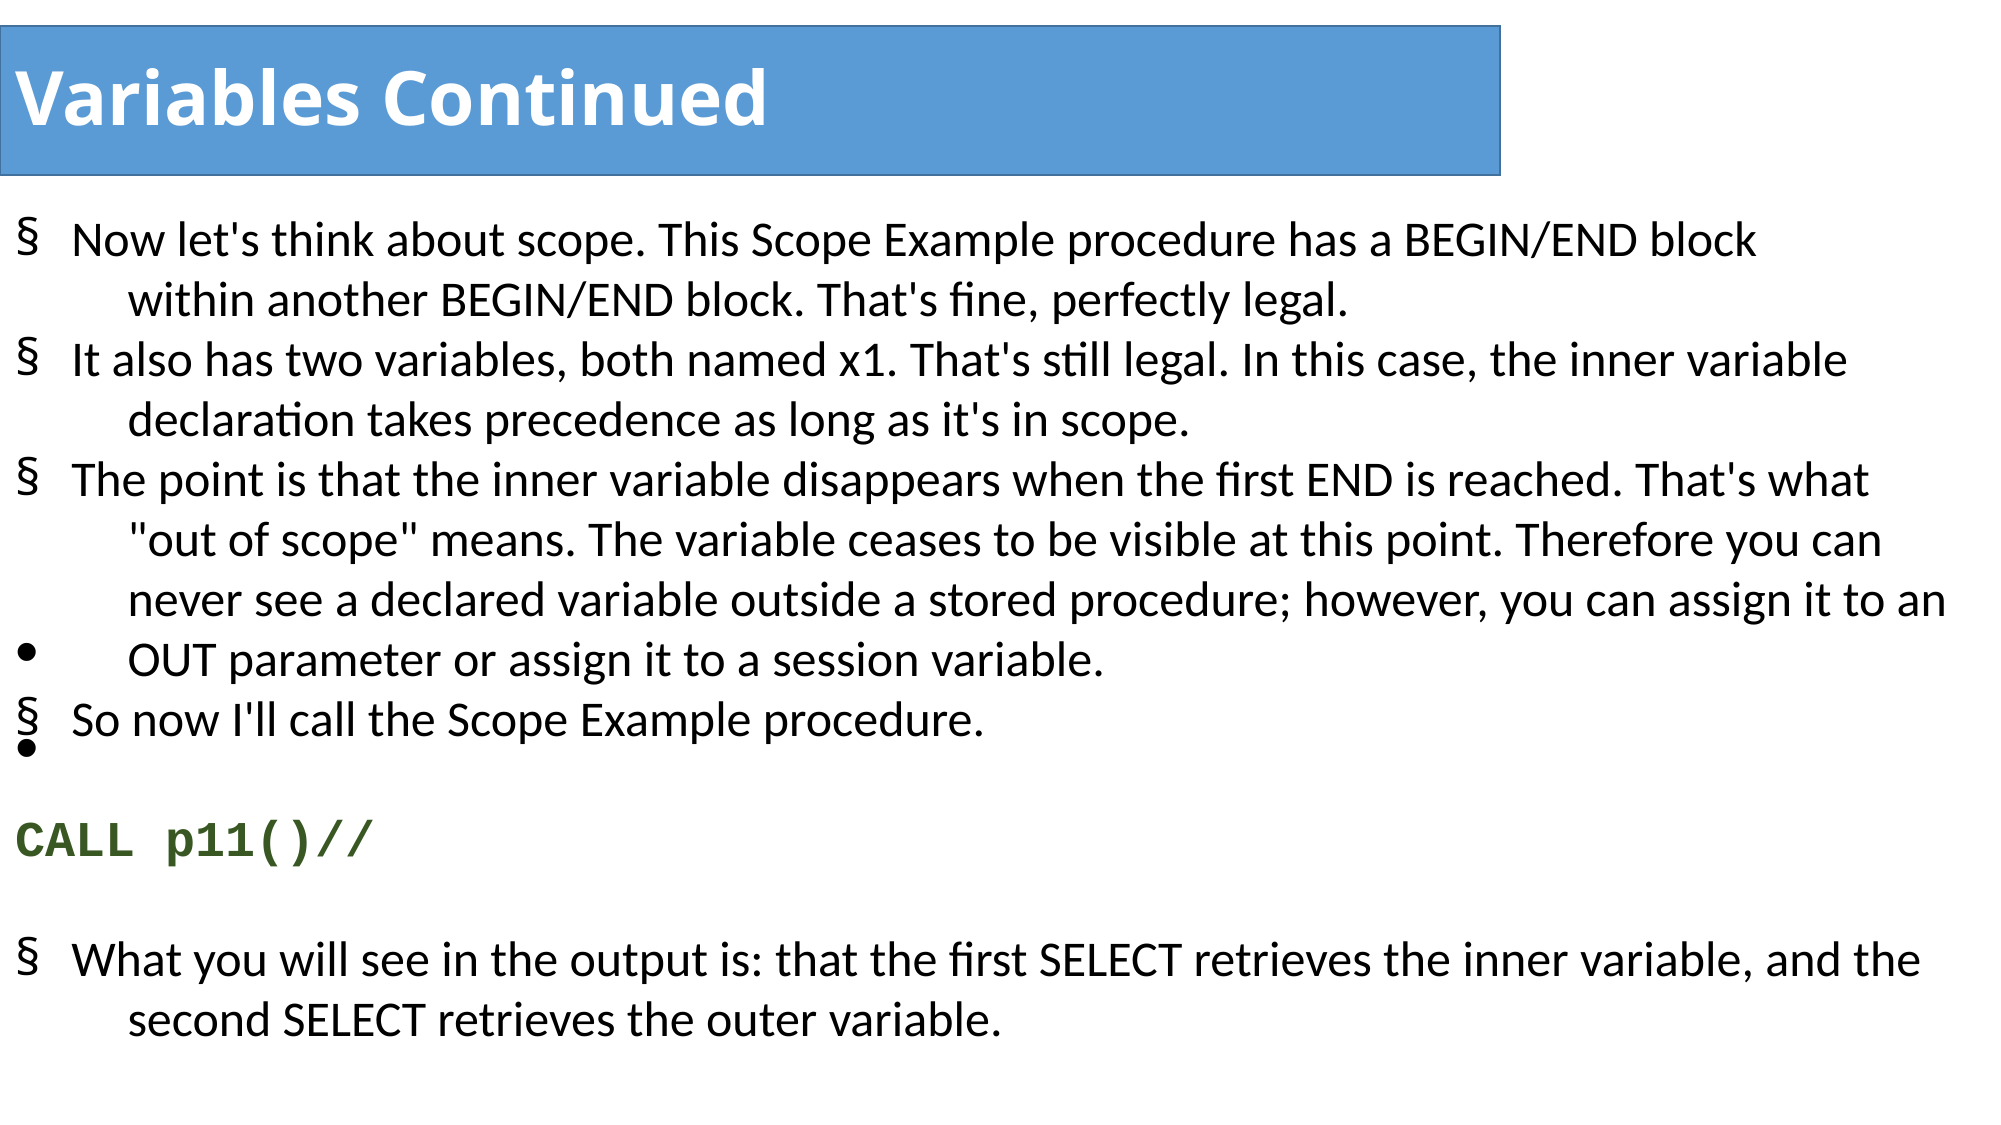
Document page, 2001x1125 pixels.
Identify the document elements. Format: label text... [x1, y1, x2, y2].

text_box Now let's think about scope. This Scope Example procedure has a BEGIN/END block within another BEGIN/END block. That's fine, perfectly legal. It also has two variables, both named x1. That's still legal. In this case, the inner variable declaration takes precedence as long as it's in scope. The point is that the inner variable disappears when the first END is reached. That's what "out of scope" means. The variable ceases to be visible at this point. Therefore you can never see a declared variable outside a stored procedure; however, you can assign it to an OUT parameter or assign it to a session variable. So now I'll call the Scope Example procedure. CALL p11()// What you will see in the output is: that the first SELECT retrieves the inner variable, and the second SELECT retrieves the outer variable. [0, 199, 1963, 1104]
title Variables Continued [0, 26, 1501, 176]
subtitle [0, 198, 1964, 1051]
